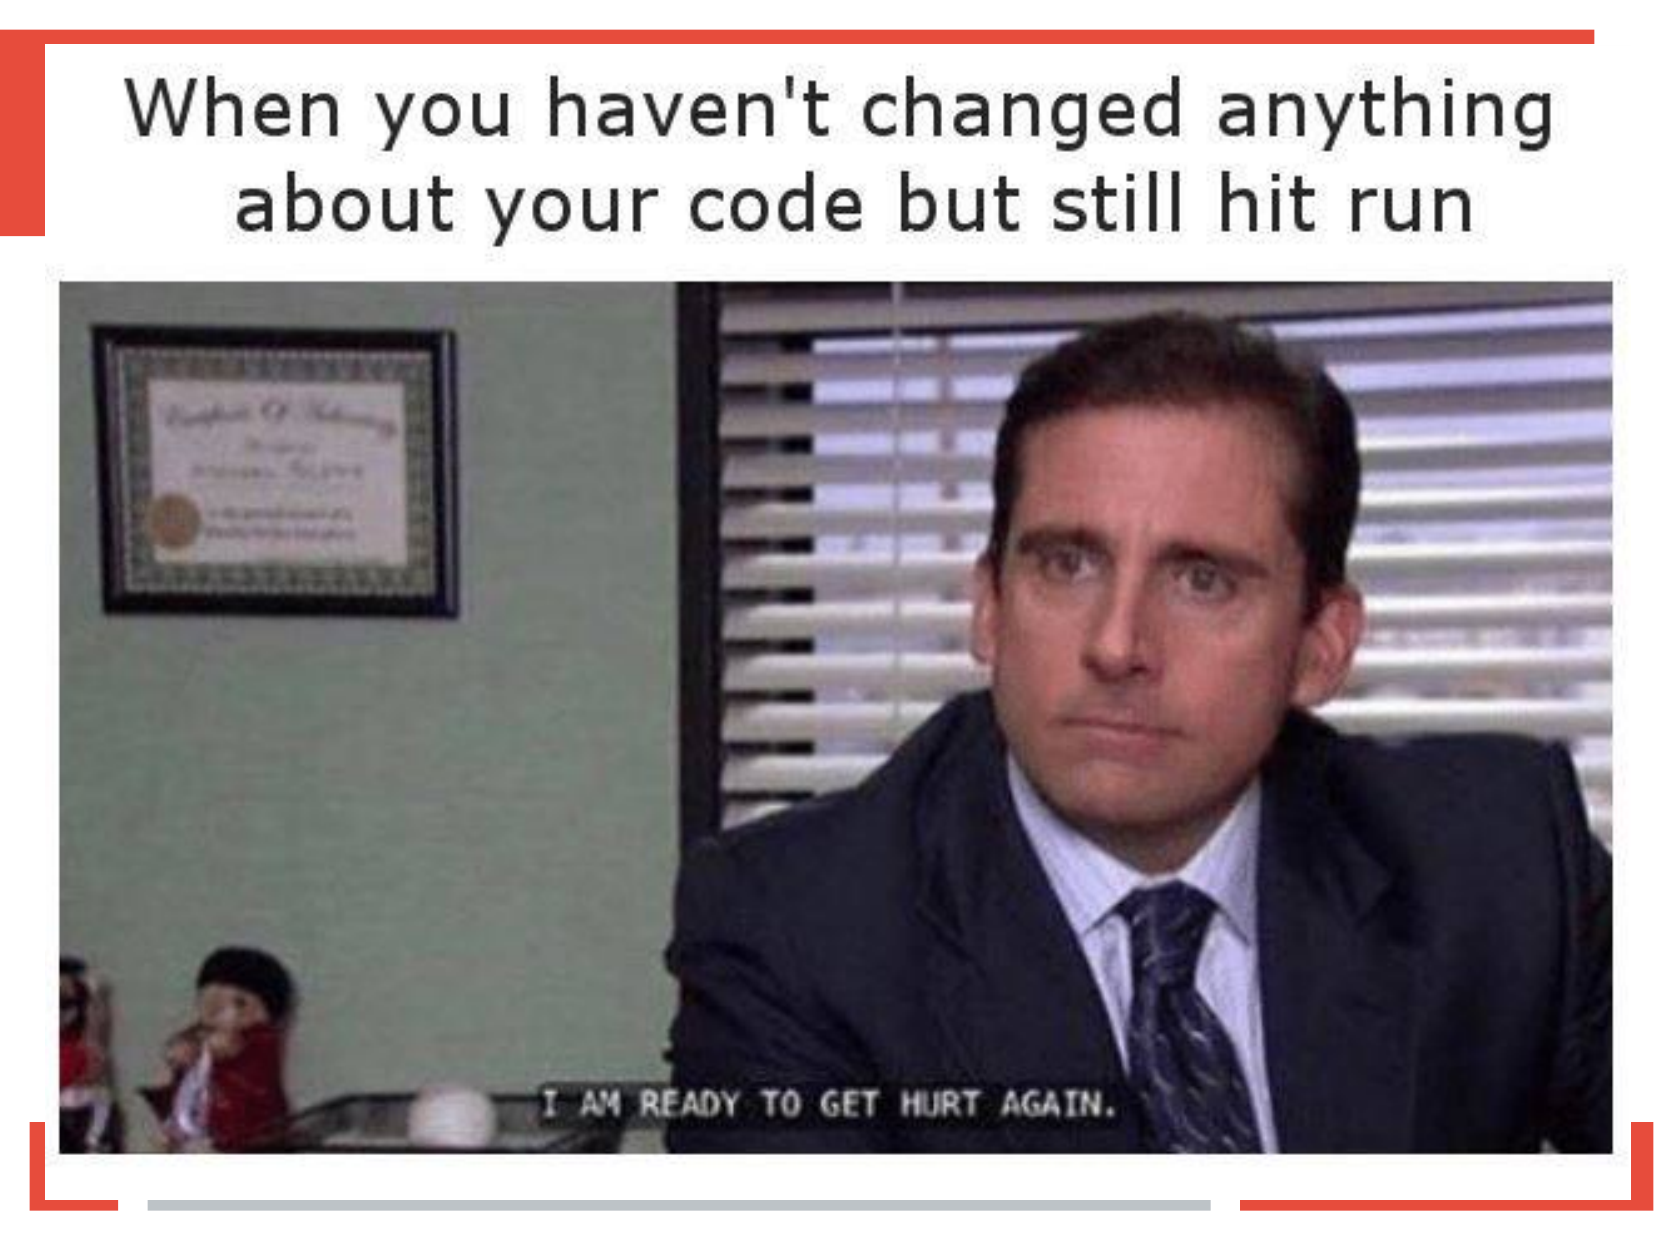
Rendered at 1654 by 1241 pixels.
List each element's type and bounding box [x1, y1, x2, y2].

picture [45, 44, 1631, 1201]
